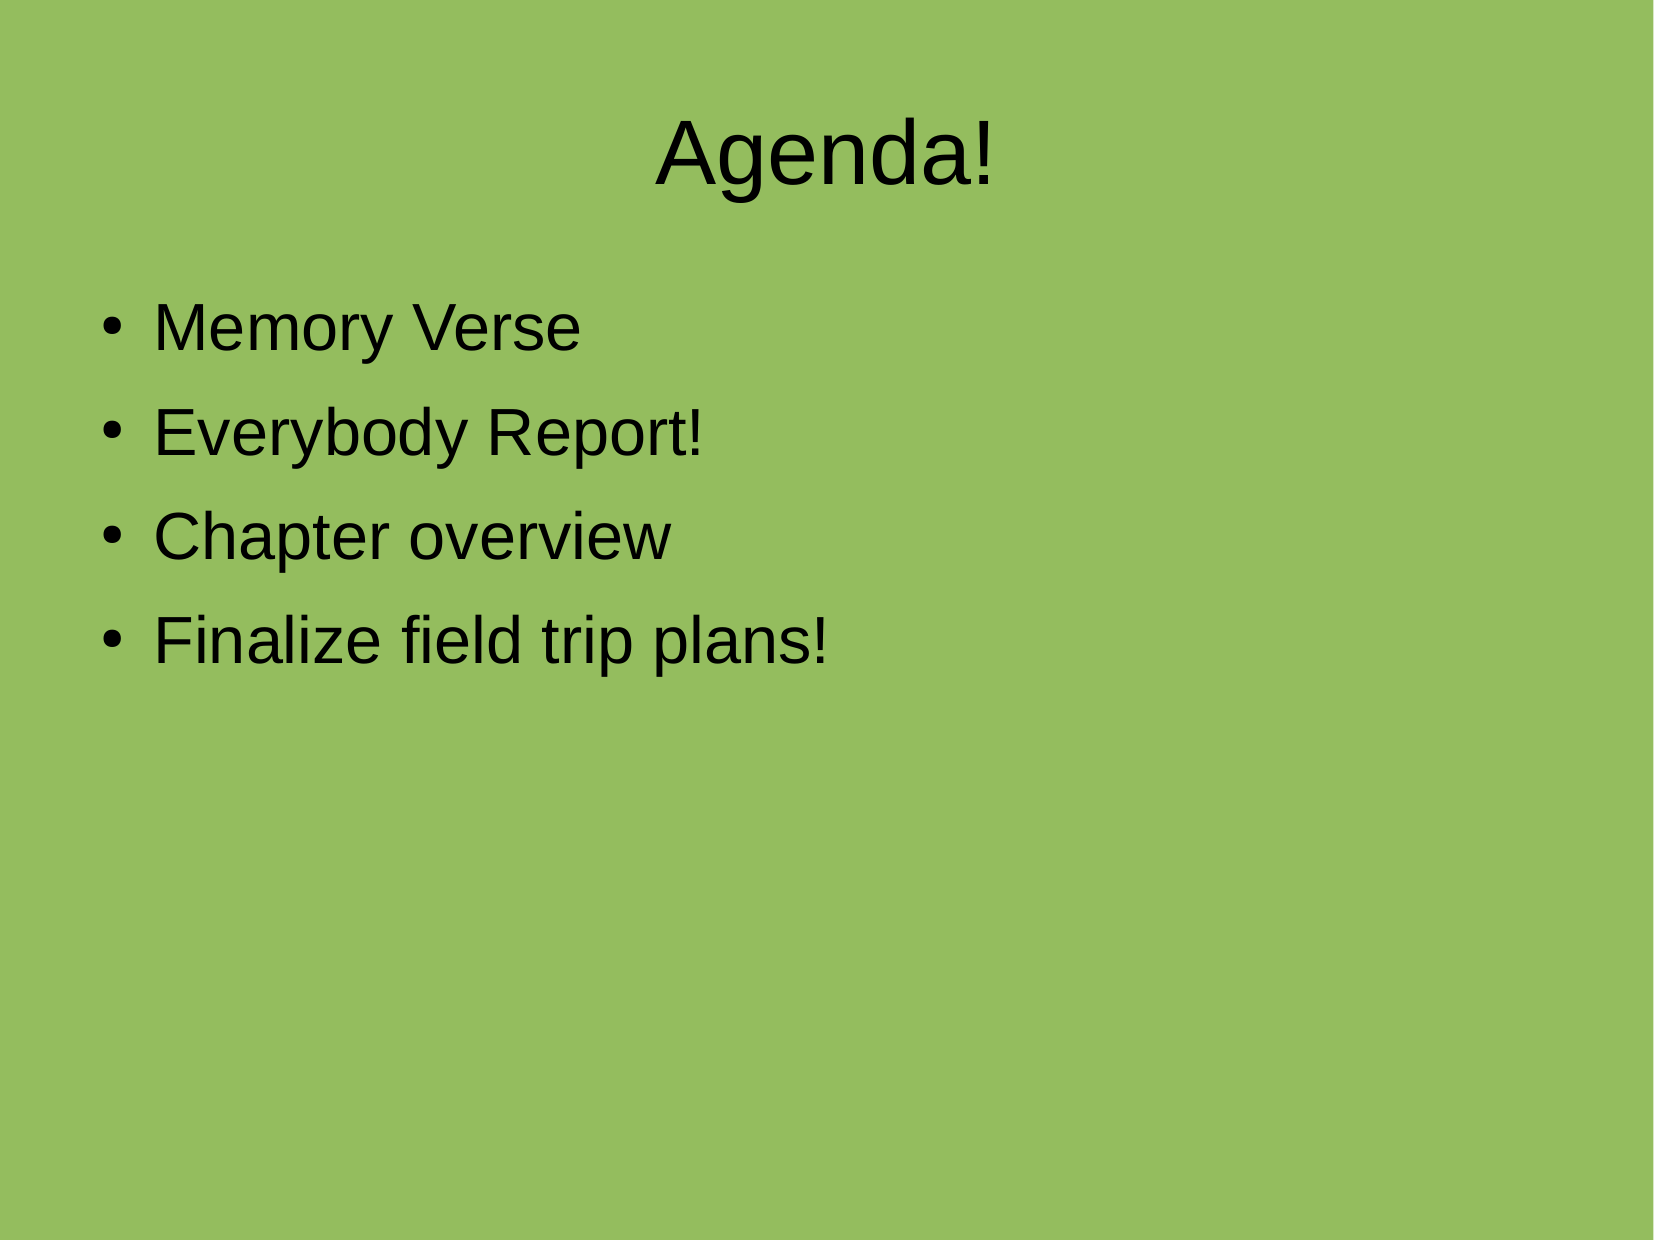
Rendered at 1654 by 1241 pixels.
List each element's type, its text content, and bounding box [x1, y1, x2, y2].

list Memory Verse Everybody Report! Chapter overview Finalize field trip plans! [82, 290, 1571, 1109]
title Agenda! [82, 49, 1571, 257]
